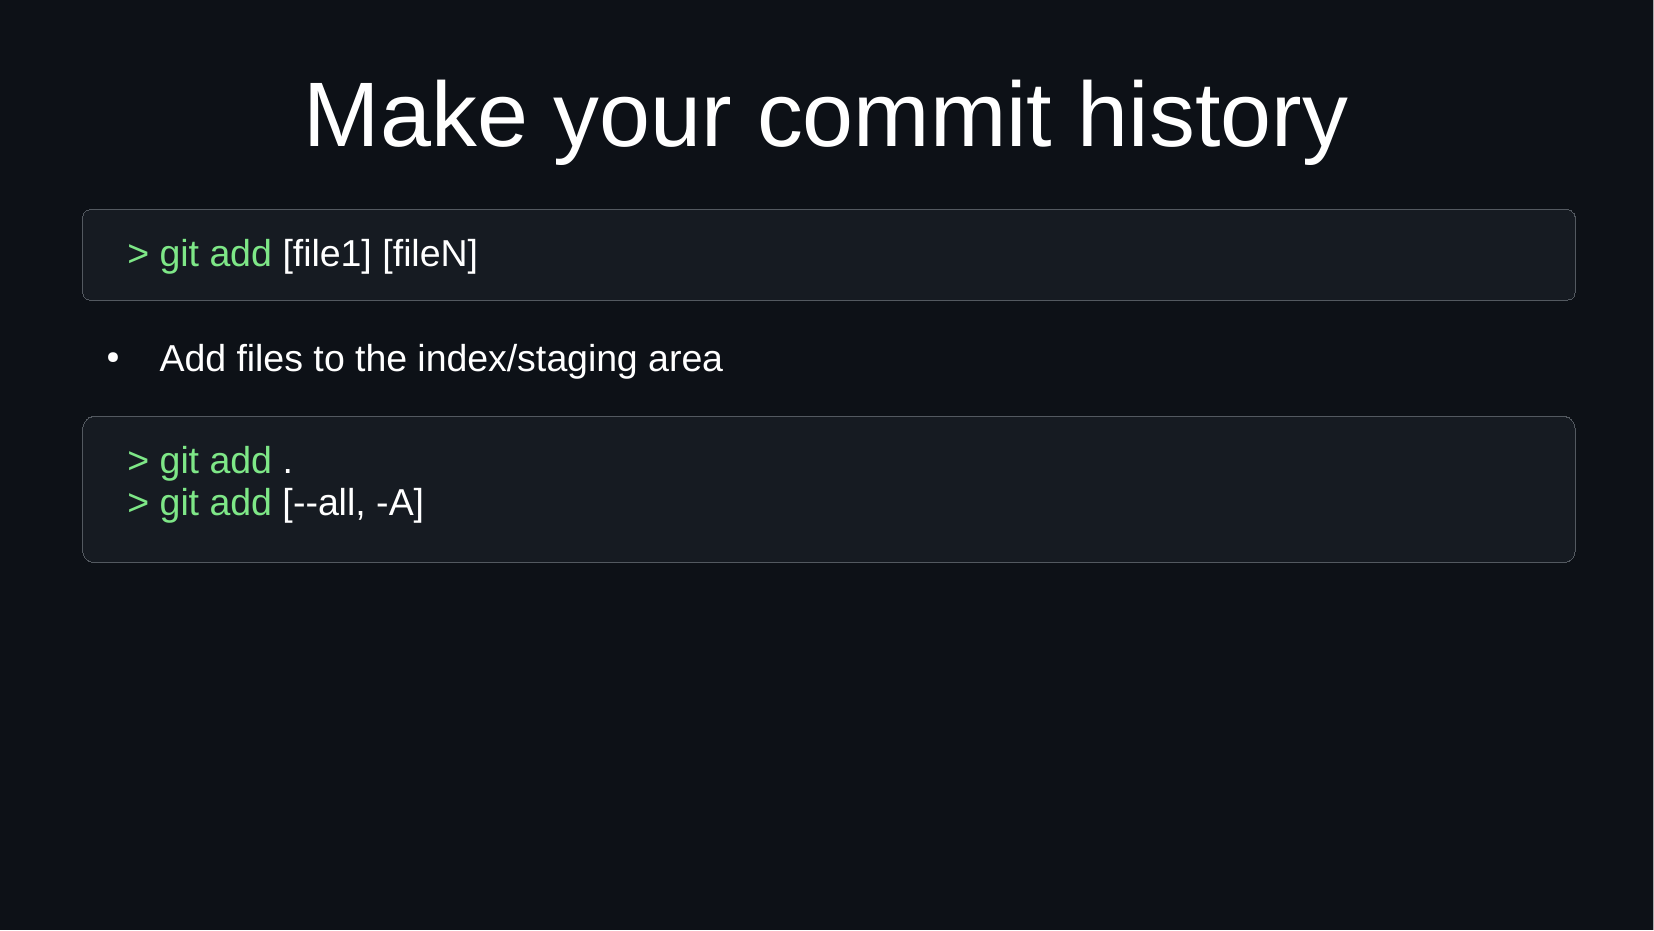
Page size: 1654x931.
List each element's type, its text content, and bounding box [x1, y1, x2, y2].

text_box [82, 416, 1576, 563]
title Make your commit history [82, 37, 1571, 193]
text_box [82, 209, 1576, 301]
list Add files to the index/staging area [88, 337, 1577, 863]
text_box > git add . > git add [--all, -A] [112, 431, 1576, 573]
text_box > git add [file1] [fileN] [112, 225, 1576, 282]
